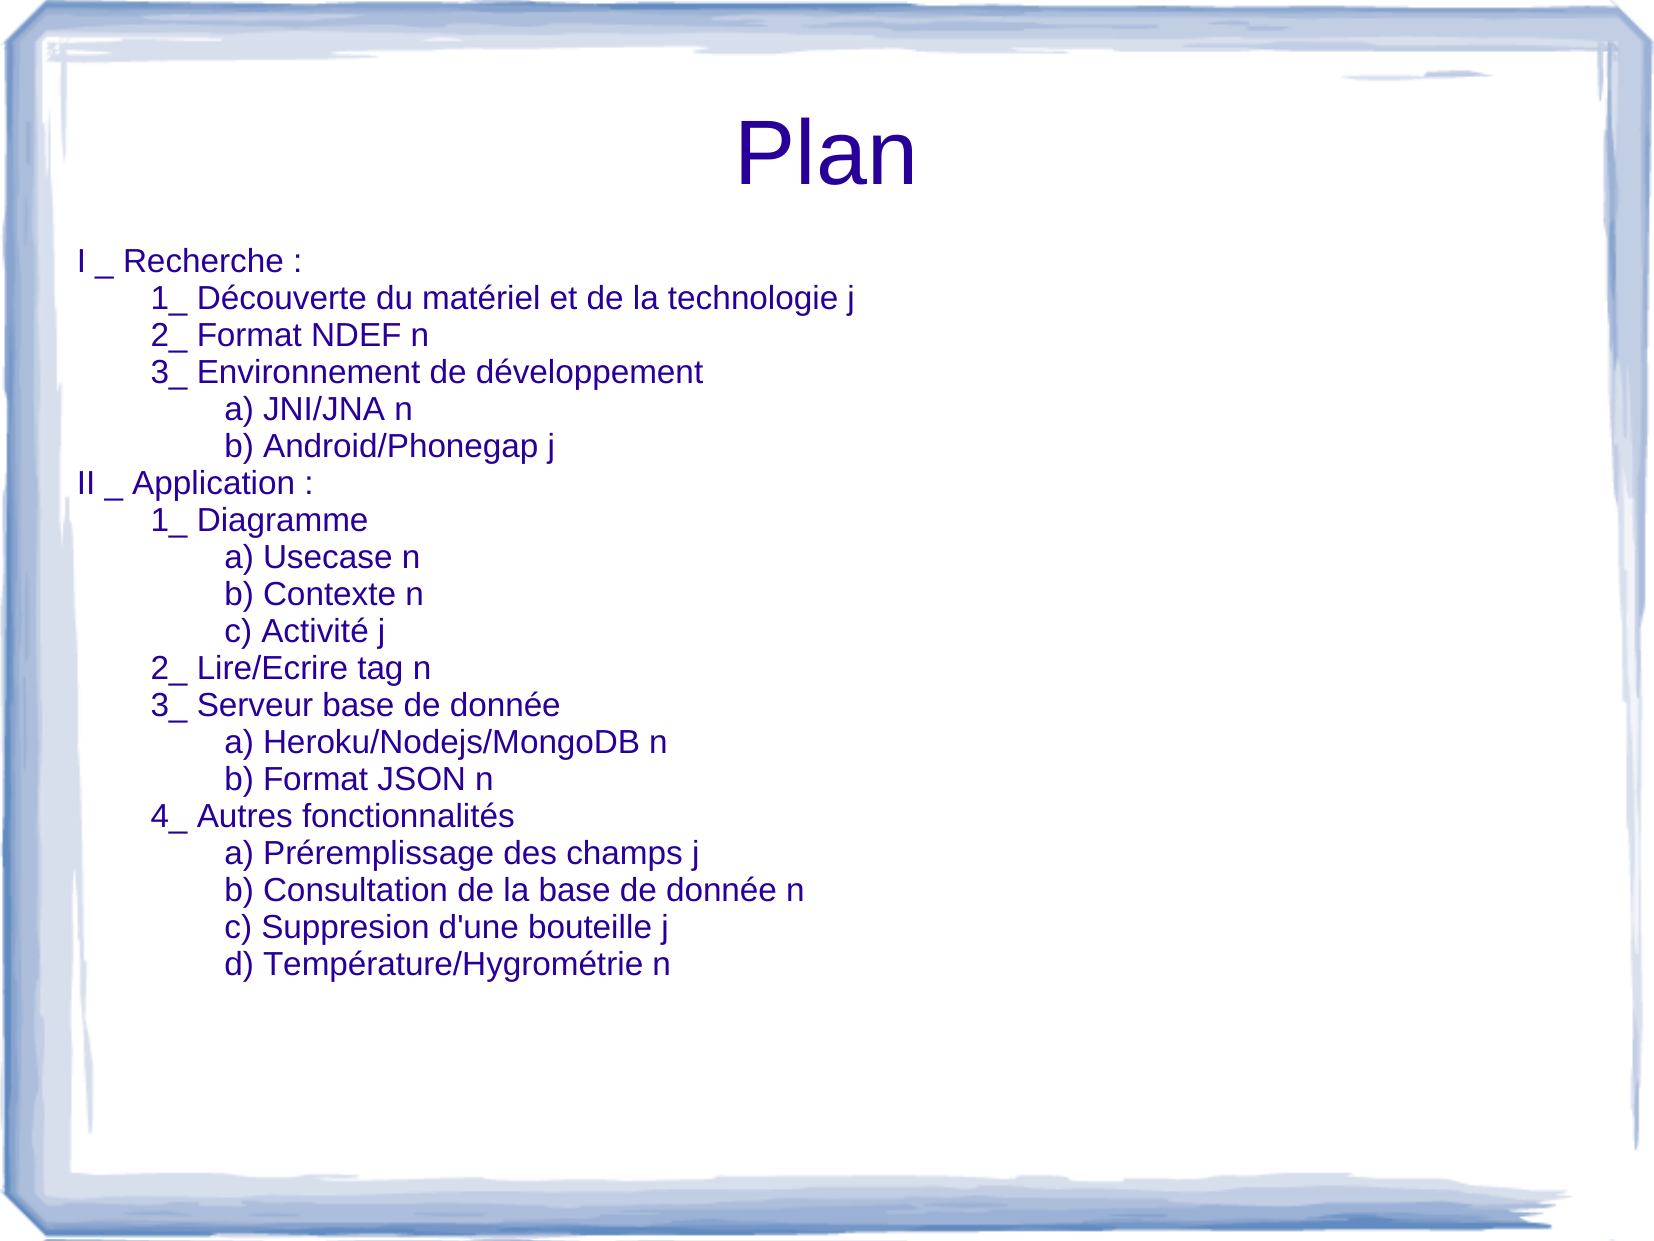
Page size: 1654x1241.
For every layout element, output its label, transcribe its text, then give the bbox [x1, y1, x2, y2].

picture [0, 0, 1654, 1241]
subtitle I _ Recherche : 1_ Découverte du matériel et de la technologie j 2_ Format NDEF n 3_ Environnement de développement a) JNI/JNA n b) Android/Phonegap j II _ Application : 1_ Diagramme a) Usecase n b) Contexte n c) Activité j 2_ Lire/Ecrire tag n 3_ Serveur base de donnée a) Heroku/Nodejs/MongoDB n b) Format JSON n 4_ Autres fonctionnalités a) Préremplissage des champs j b) Consultation de la base de donnée n c) Suppresion d'une bouteille j d) Température/Hygrométrie n [76, 242, 1532, 1058]
title Plan [82, 49, 1571, 257]
